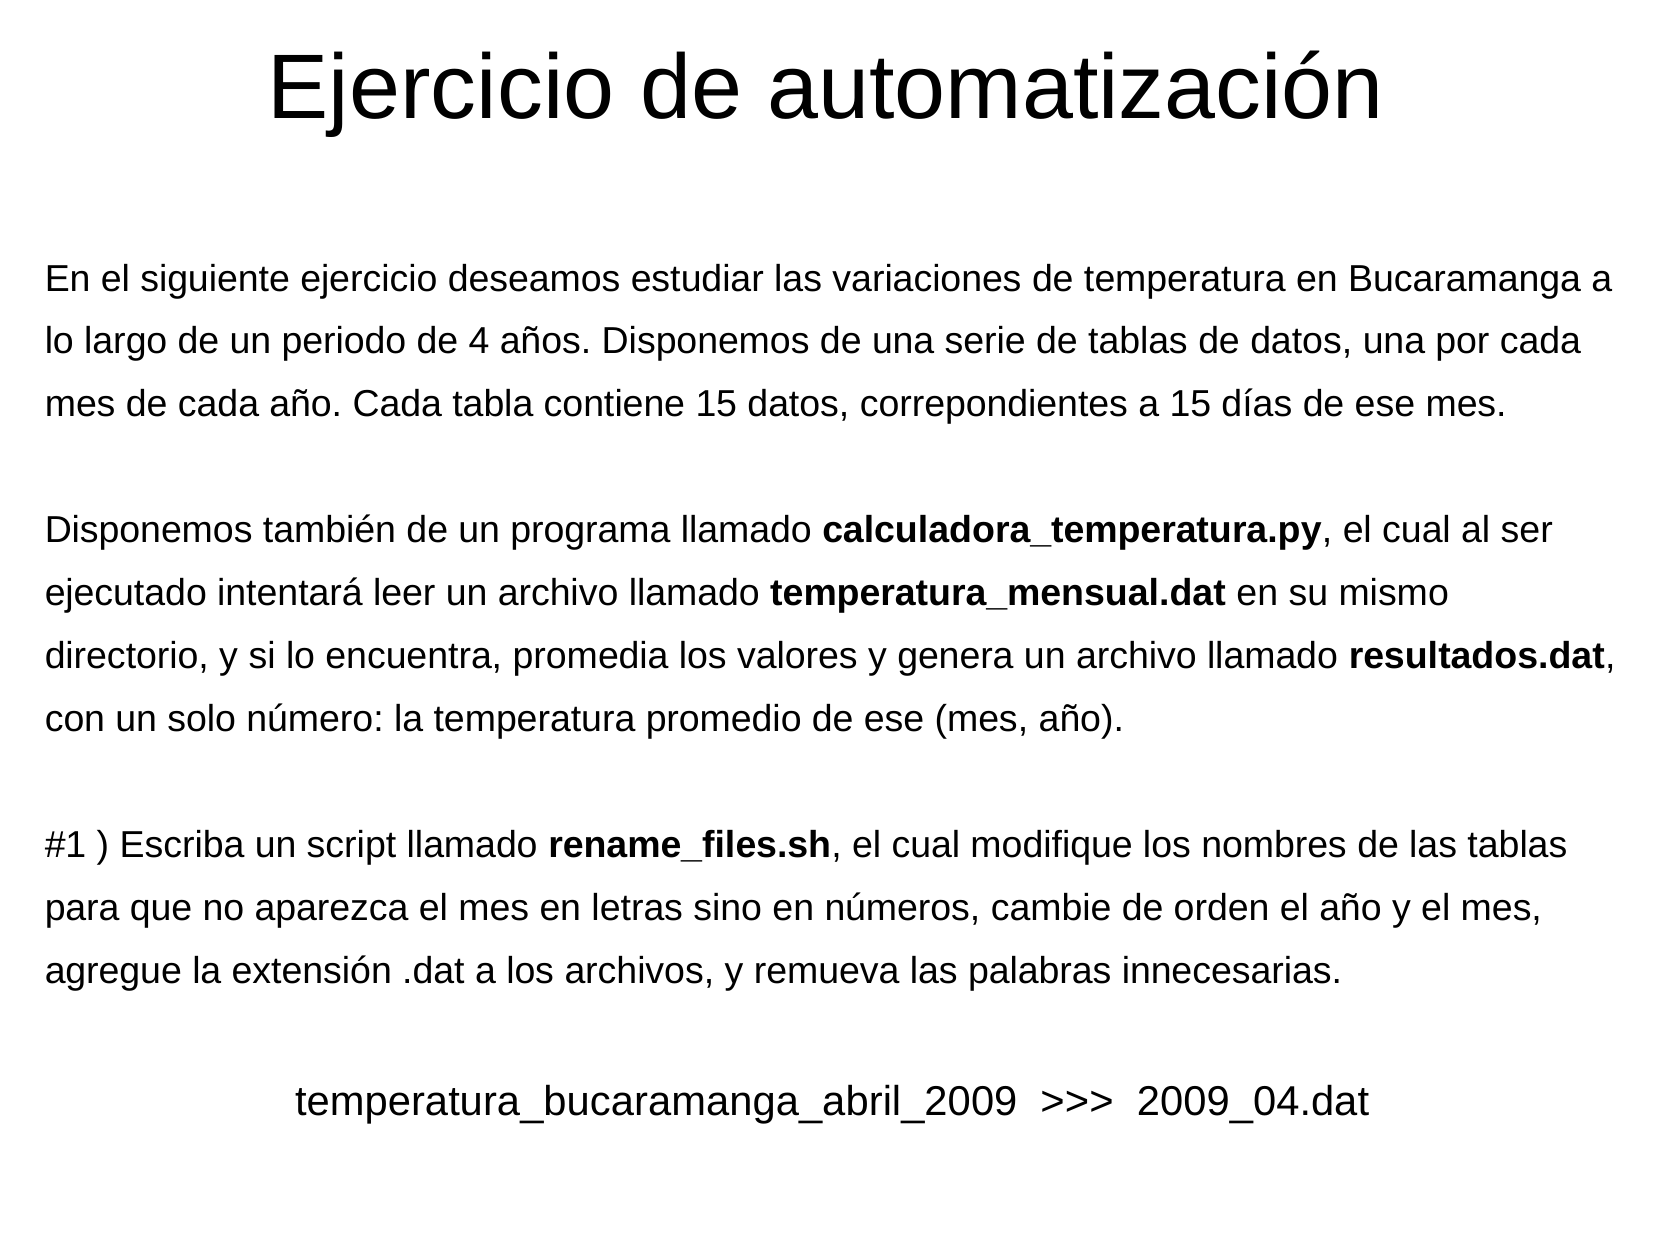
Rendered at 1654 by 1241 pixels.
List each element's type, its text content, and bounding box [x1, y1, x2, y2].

text_box En el siguiente ejercicio deseamos estudiar las variaciones de temperatura en Bucaramanga a lo largo de un periodo de 4 años. Disponemos de una serie de tablas de datos, una por cada mes de cada año. Cada tabla contiene 15 datos, correpondientes a 15 días de ese mes. Disponemos también de un programa llamado calculadora_temperatura.py, el cual al ser ejecutado intentará leer un archivo llamado temperatura_mensual.dat en su mismo directorio, y si lo encuentra, promedia los valores y genera un archivo llamado resultados.dat, con un solo número: la temperatura promedio de ese (mes, año). #1 ) Escriba un script llamado rename_files.sh, el cual modifique los nombres de las tablas para que no aparezca el mes en letras sino en números, cambie de orden el año y el mes, agregue la extensión .dat a los archivos, y remueva las palabras innecesarias. temperatura_bucaramanga_abril_2009 >>> 2009_04.dat [30, 228, 1636, 1112]
title Ejercicio de automatización [82, 0, 1571, 174]
